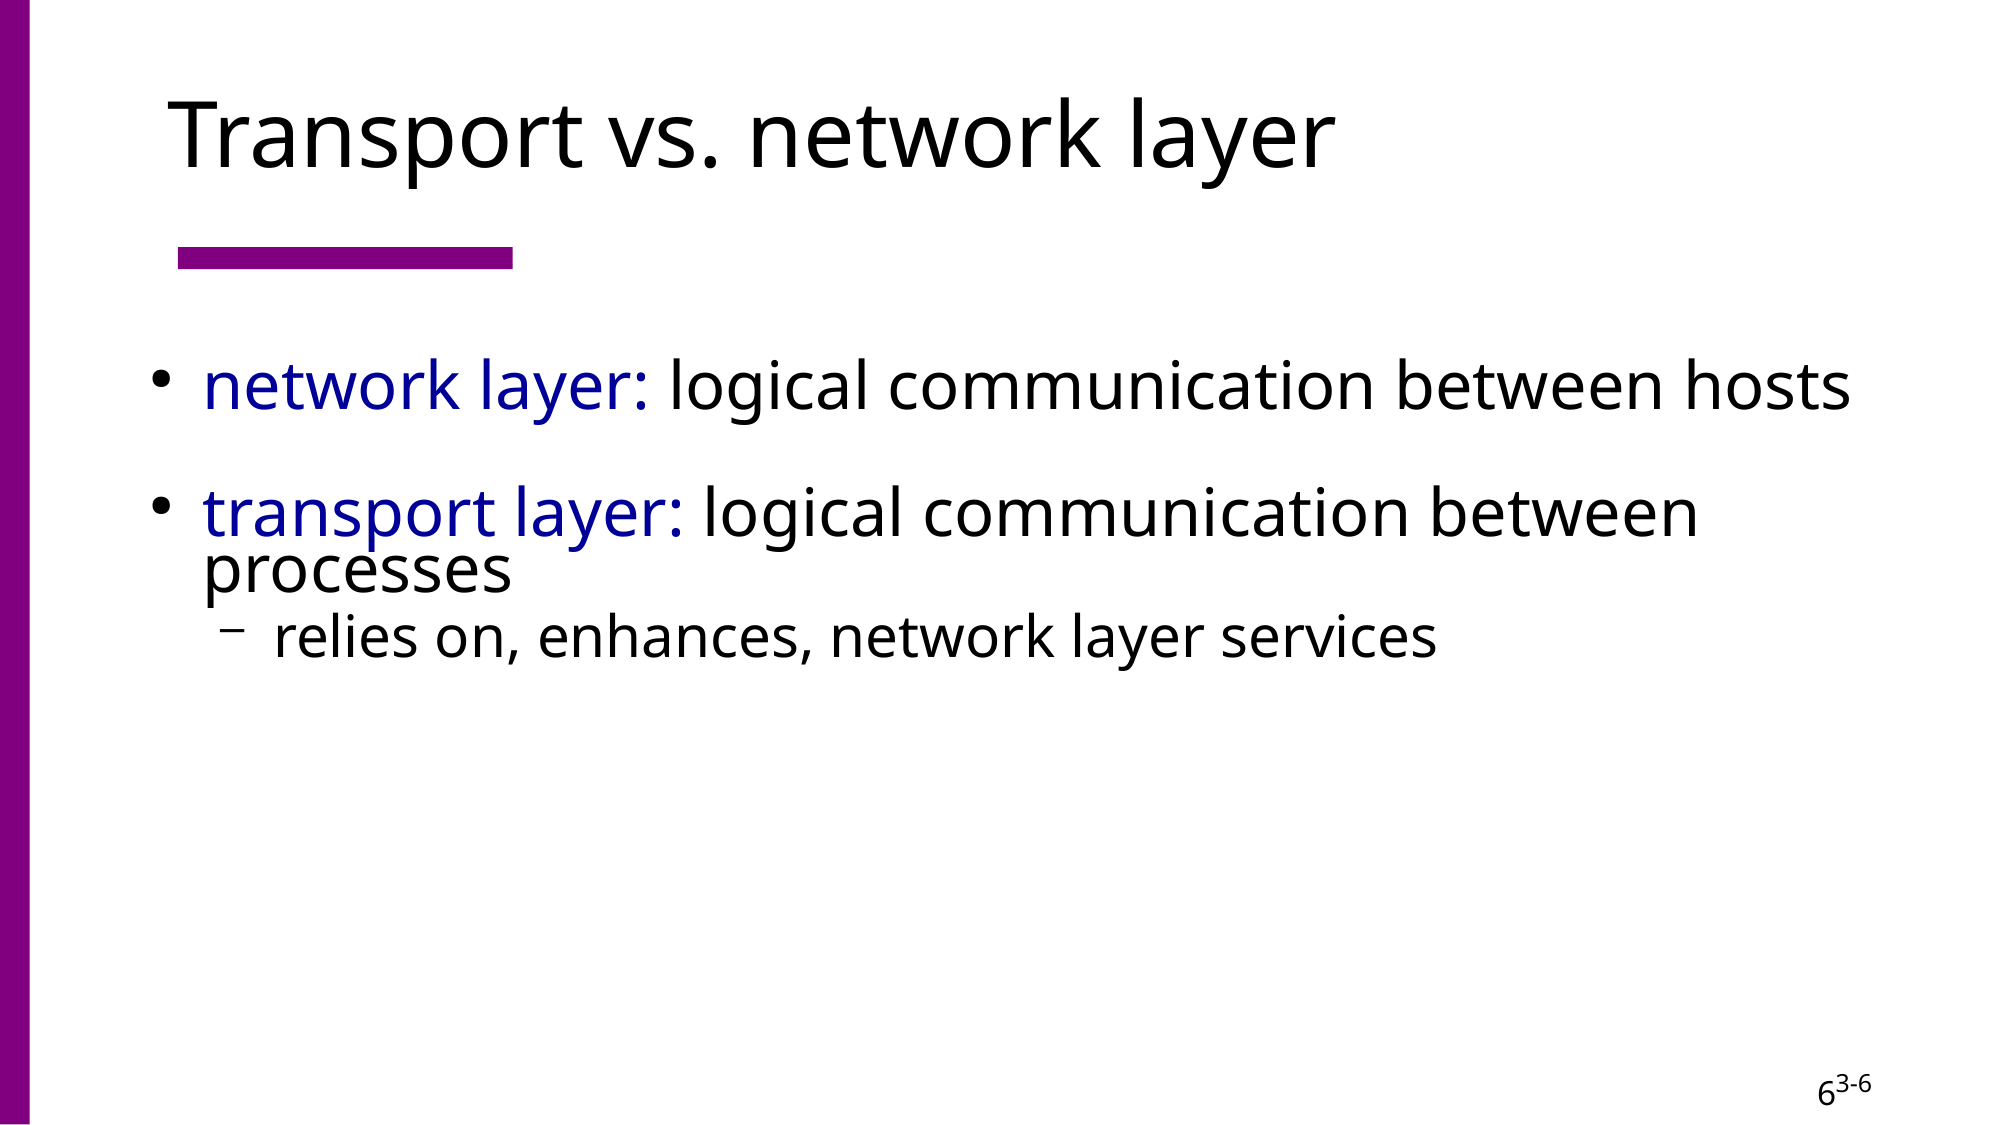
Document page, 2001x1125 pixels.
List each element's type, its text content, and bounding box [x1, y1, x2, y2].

title Transport vs. network layer [116, 37, 1817, 225]
list network layer: logical communication between hosts transport layer: logical communication between processes relies on, enhances, network layer services [116, 260, 1981, 1024]
text_box 3-<number> [1820, 1060, 1969, 1106]
